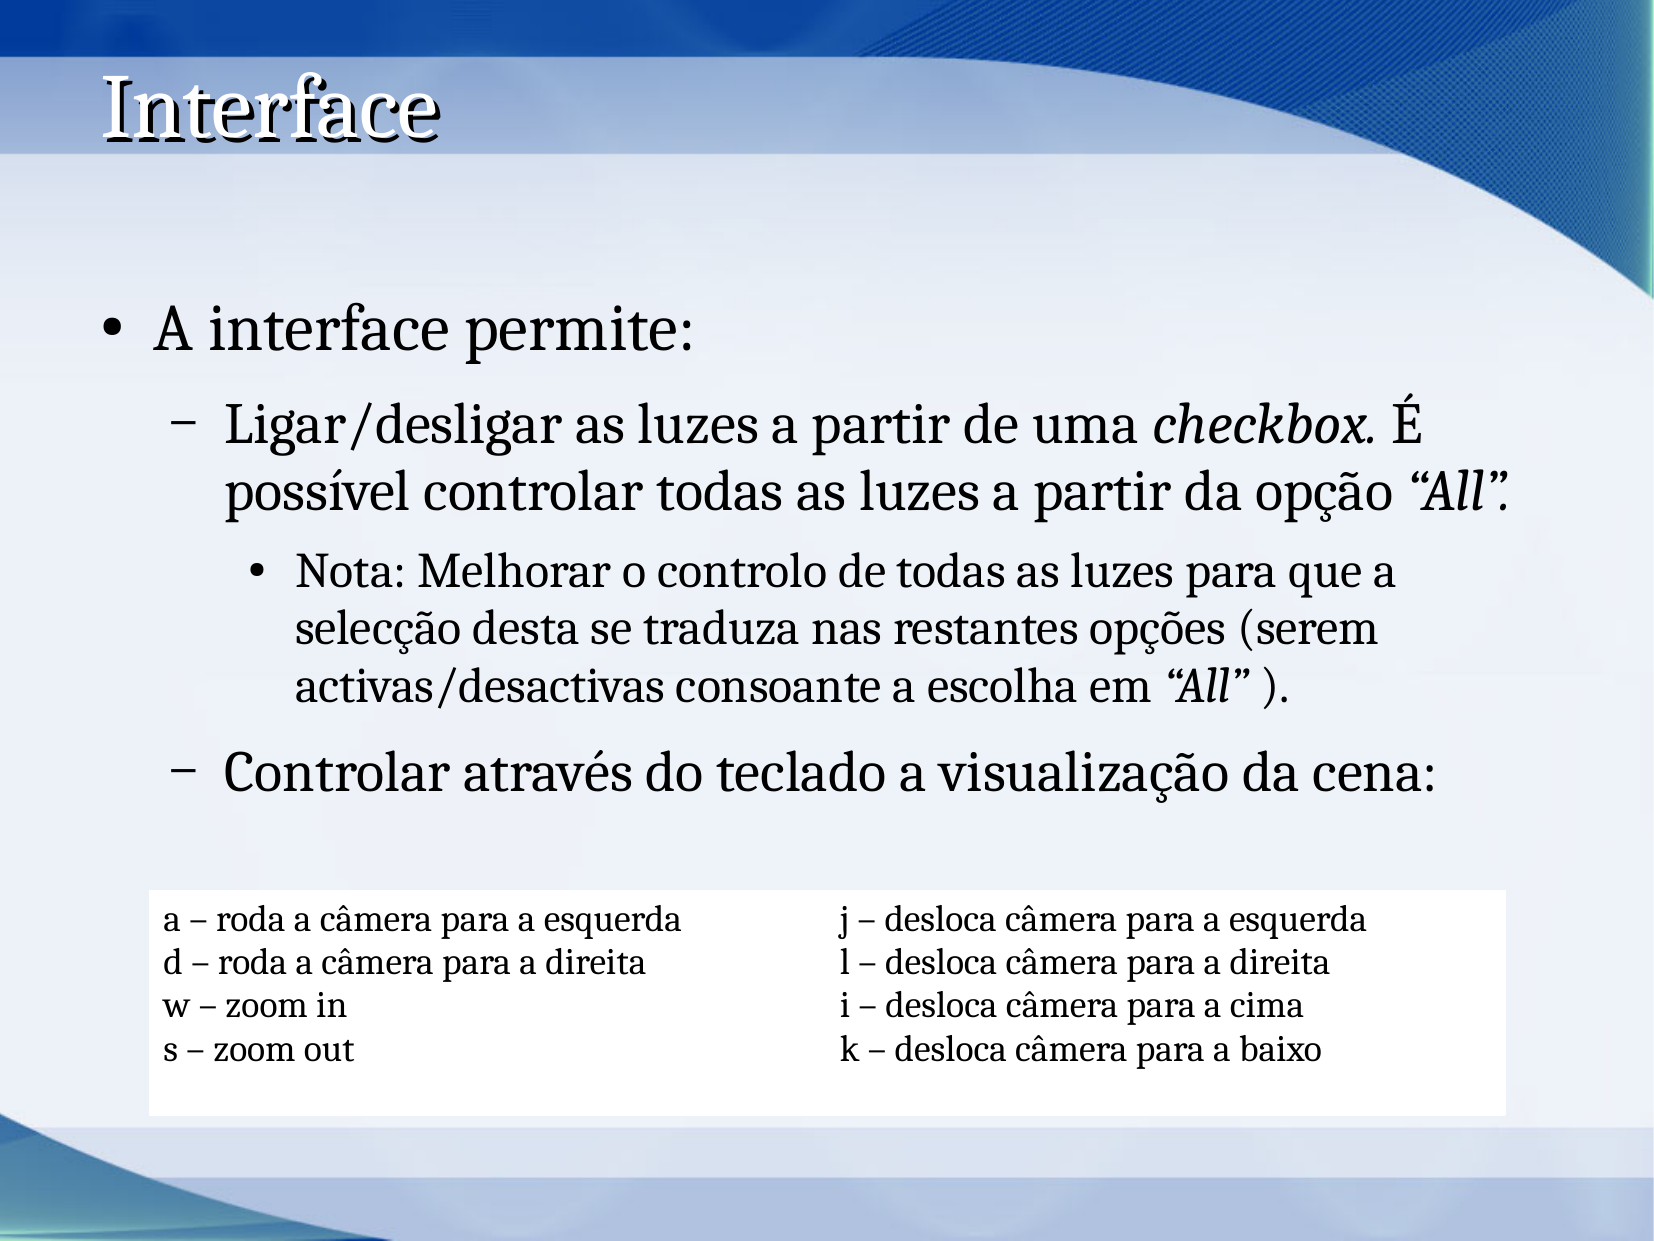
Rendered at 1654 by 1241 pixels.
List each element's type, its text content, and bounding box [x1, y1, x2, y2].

title Interface [100, 54, 1010, 162]
picture [0, 0, 1654, 1241]
table_header a – roda a câmera para a esquerda d – roda a câmera para a direita w – zoom in s – zoom out [150, 891, 825, 1115]
list A interface permite: Ligar/desligar as luzes a partir de uma checkbox. É possível controlar todas as luzes a partir da opção “All”. Nota: Melhorar o controlo de todas as luzes para que a selecção desta se traduza nas restantes opções (serem activas/desactivas consoante a escolha em “All” ). Controlar através do teclado a visualização da cena: [82, 290, 1571, 1010]
table_header j – desloca câmera para a esquerda l – desloca câmera para a direita i – desloca câmera para a cima k – desloca câmera para a baixo [826, 891, 1505, 1115]
